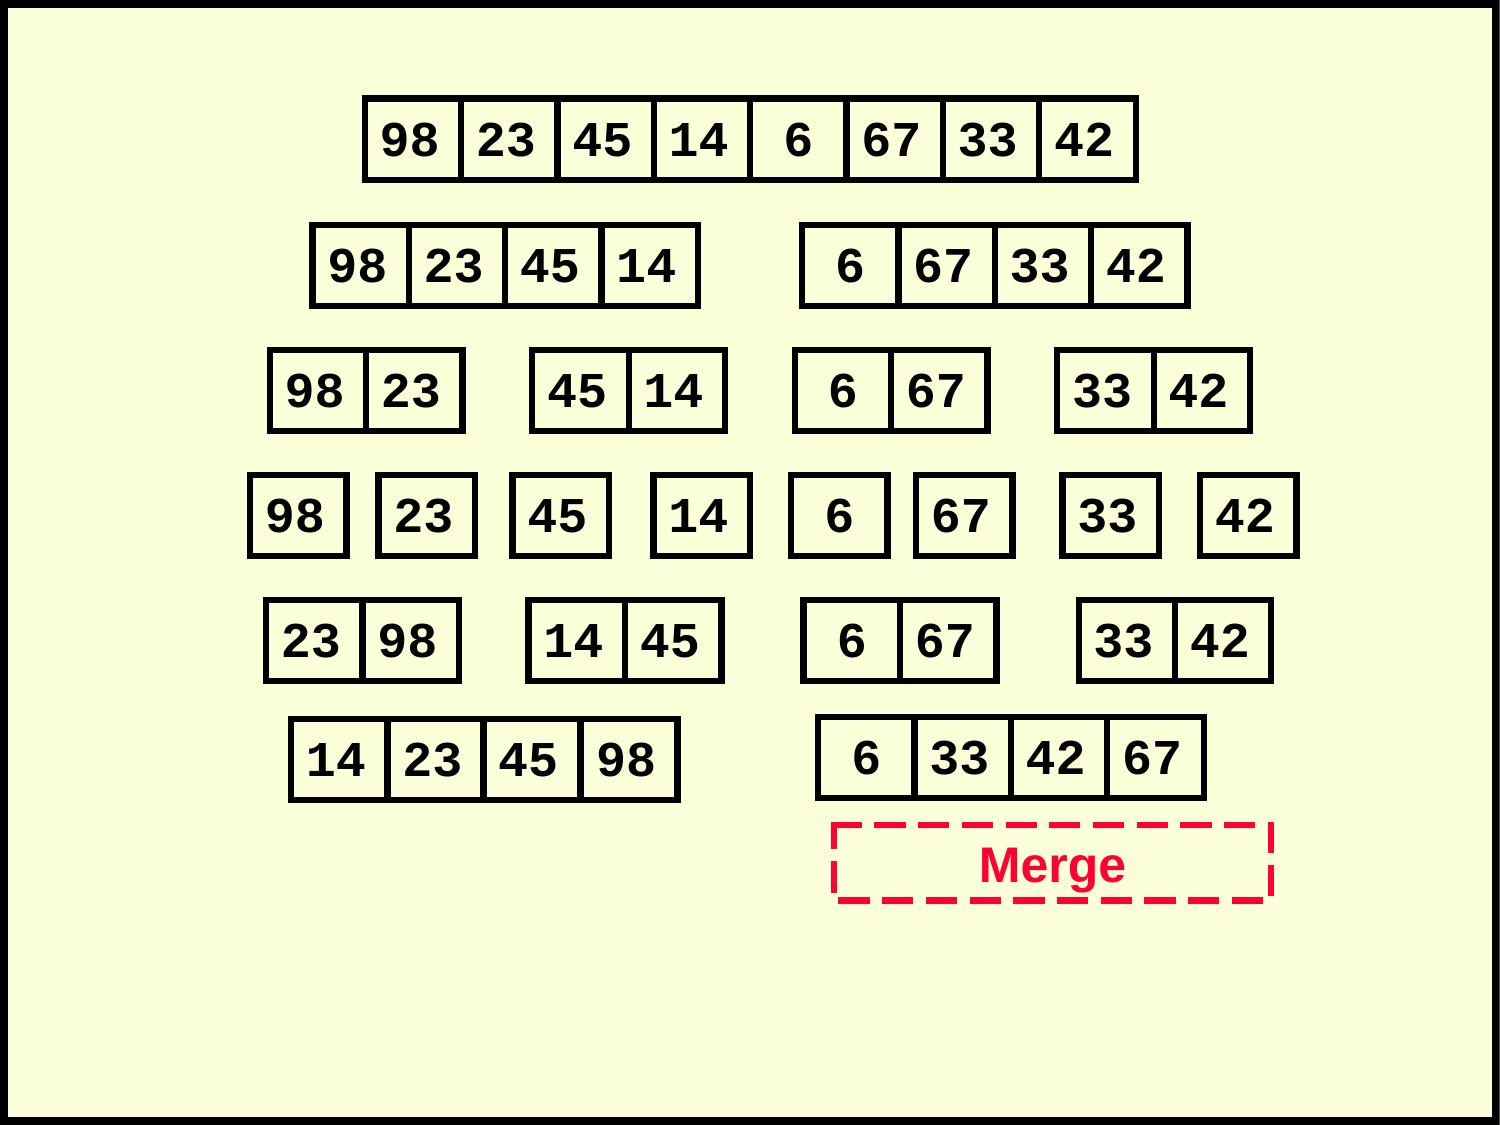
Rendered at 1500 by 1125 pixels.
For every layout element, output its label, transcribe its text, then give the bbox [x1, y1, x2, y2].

text_box 6 [818, 716, 914, 798]
text_box 67 [899, 224, 994, 307]
text_box 23 [409, 224, 506, 307]
text_box 14 [291, 718, 387, 801]
text_box 42 [1010, 716, 1107, 798]
text_box 14 [653, 474, 751, 557]
text_box 14 [628, 350, 726, 432]
text_box 45 [483, 718, 580, 801]
text_box 45 [512, 474, 609, 557]
text_box 67 [892, 350, 988, 432]
text_box 14 [653, 98, 750, 180]
text_box 23 [367, 350, 463, 432]
text_box 23 [378, 474, 475, 557]
text_box 98 [581, 718, 678, 801]
text_box 14 [601, 224, 698, 307]
text_box 33 [1057, 350, 1153, 432]
text_box 67 [916, 474, 1013, 557]
text_box 67 [847, 98, 942, 180]
text_box 45 [625, 600, 722, 682]
text_box 33 [914, 716, 1010, 798]
text_box 42 [1153, 350, 1251, 432]
text_box 6 [750, 98, 847, 180]
text_box 33 [1062, 474, 1159, 557]
text_box 6 [803, 600, 901, 682]
text_box 98 [362, 600, 459, 682]
text_box 45 [506, 224, 601, 307]
text_box Merge [833, 824, 1272, 901]
text_box 67 [1107, 716, 1204, 798]
text_box 42 [1200, 474, 1297, 557]
text_box 98 [364, 98, 462, 180]
text_box 98 [312, 224, 409, 307]
text_box 6 [791, 474, 888, 557]
text_box 33 [994, 224, 1091, 307]
text_box 42 [1091, 224, 1188, 307]
text_box 98 [249, 474, 347, 557]
text_box 45 [558, 98, 653, 180]
text_box 67 [901, 600, 997, 682]
text_box 98 [269, 350, 367, 432]
text_box 23 [387, 718, 483, 801]
text_box 33 [1078, 600, 1176, 682]
text_box 14 [528, 600, 625, 682]
text_box 42 [1176, 600, 1272, 682]
text_box 23 [462, 98, 558, 180]
text_box 33 [942, 98, 1039, 180]
text_box 42 [1039, 98, 1136, 180]
text_box 23 [266, 600, 362, 682]
text_box 6 [802, 224, 899, 307]
text_box 6 [794, 350, 892, 432]
text_box 45 [532, 350, 628, 432]
